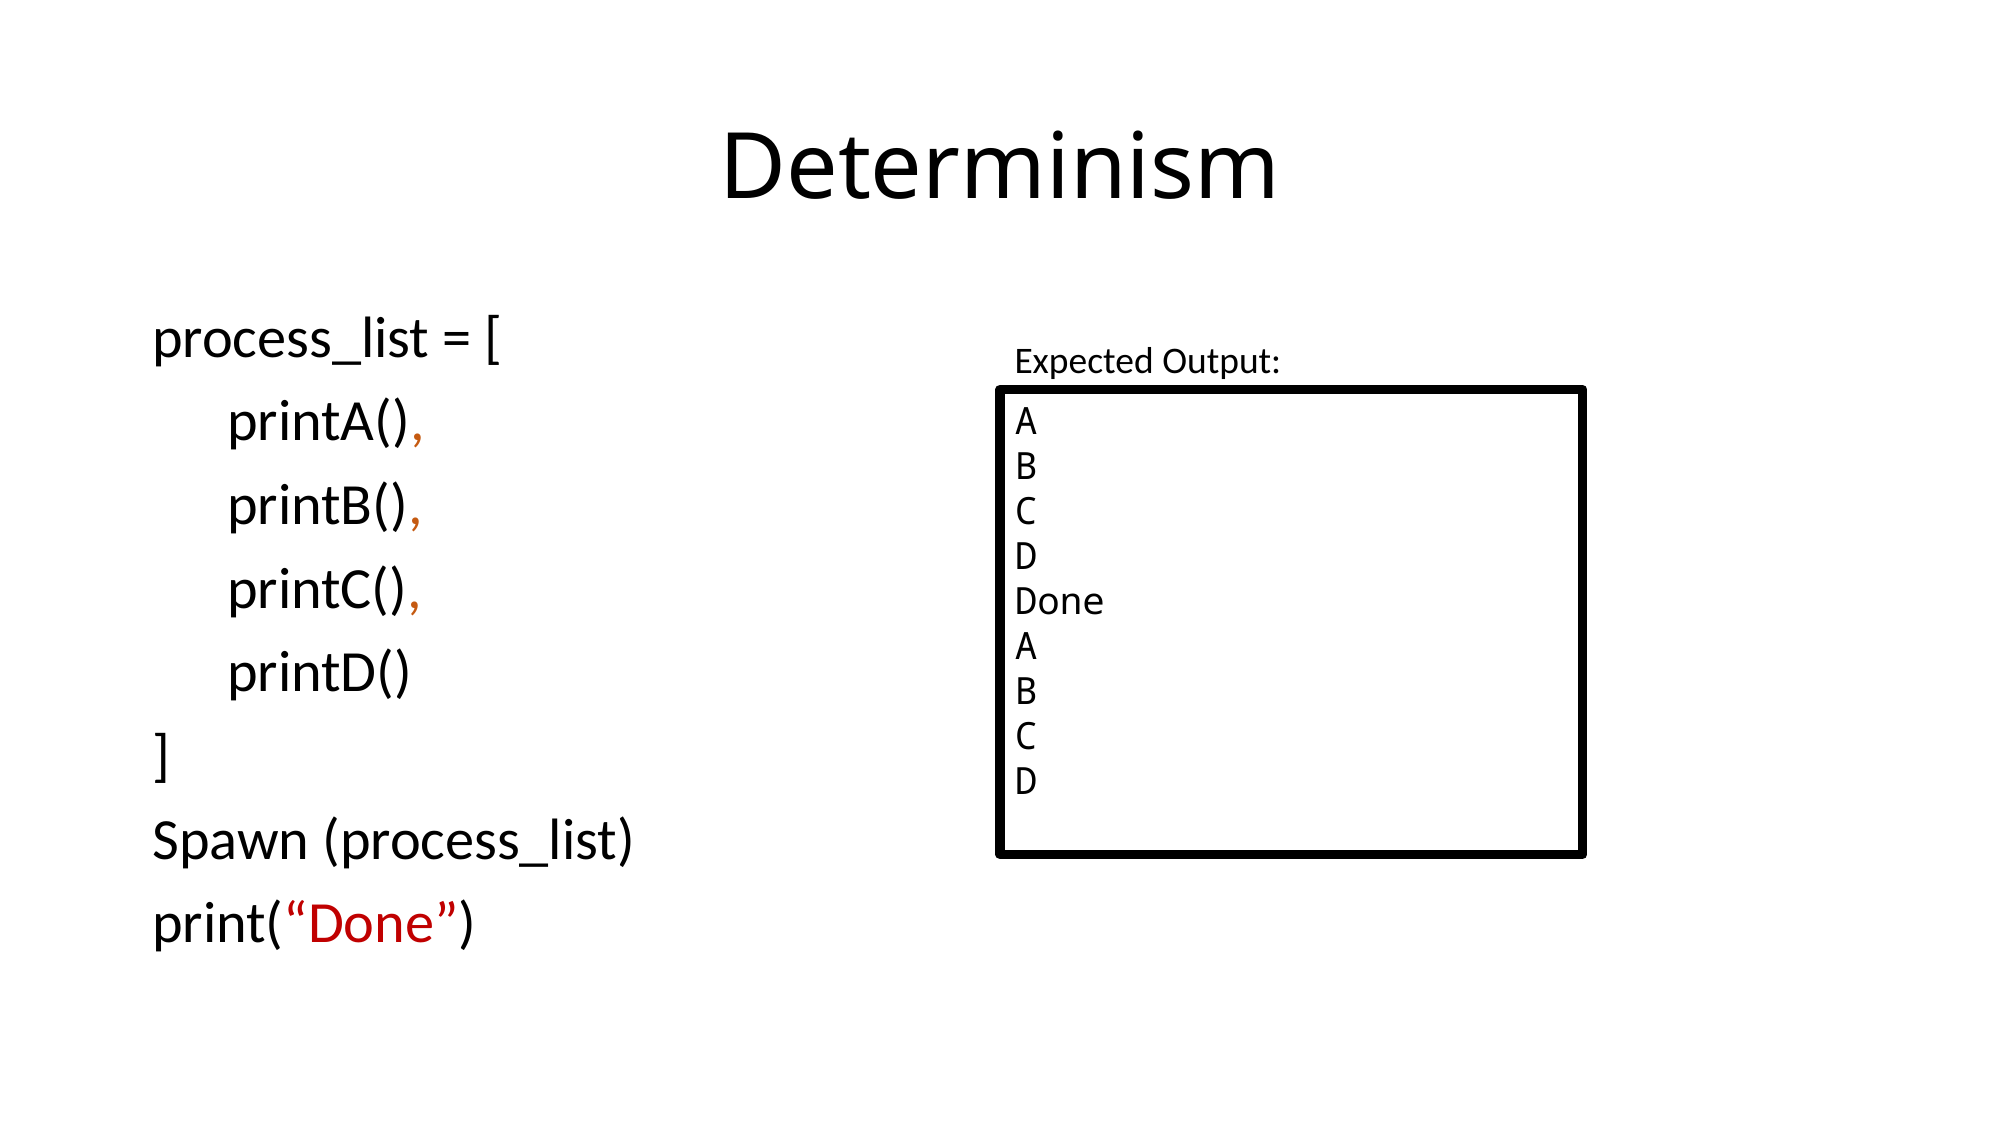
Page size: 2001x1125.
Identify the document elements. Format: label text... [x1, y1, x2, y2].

text_box A B C D Done A B C D [999, 389, 1583, 855]
title Determinism [137, 59, 1863, 278]
list process_list = [ printA(), printB(), printC(), printD() ] Spawn (process_list) print(“Done”) [137, 299, 1863, 1014]
text_box Expected Output: [999, 328, 1436, 389]
